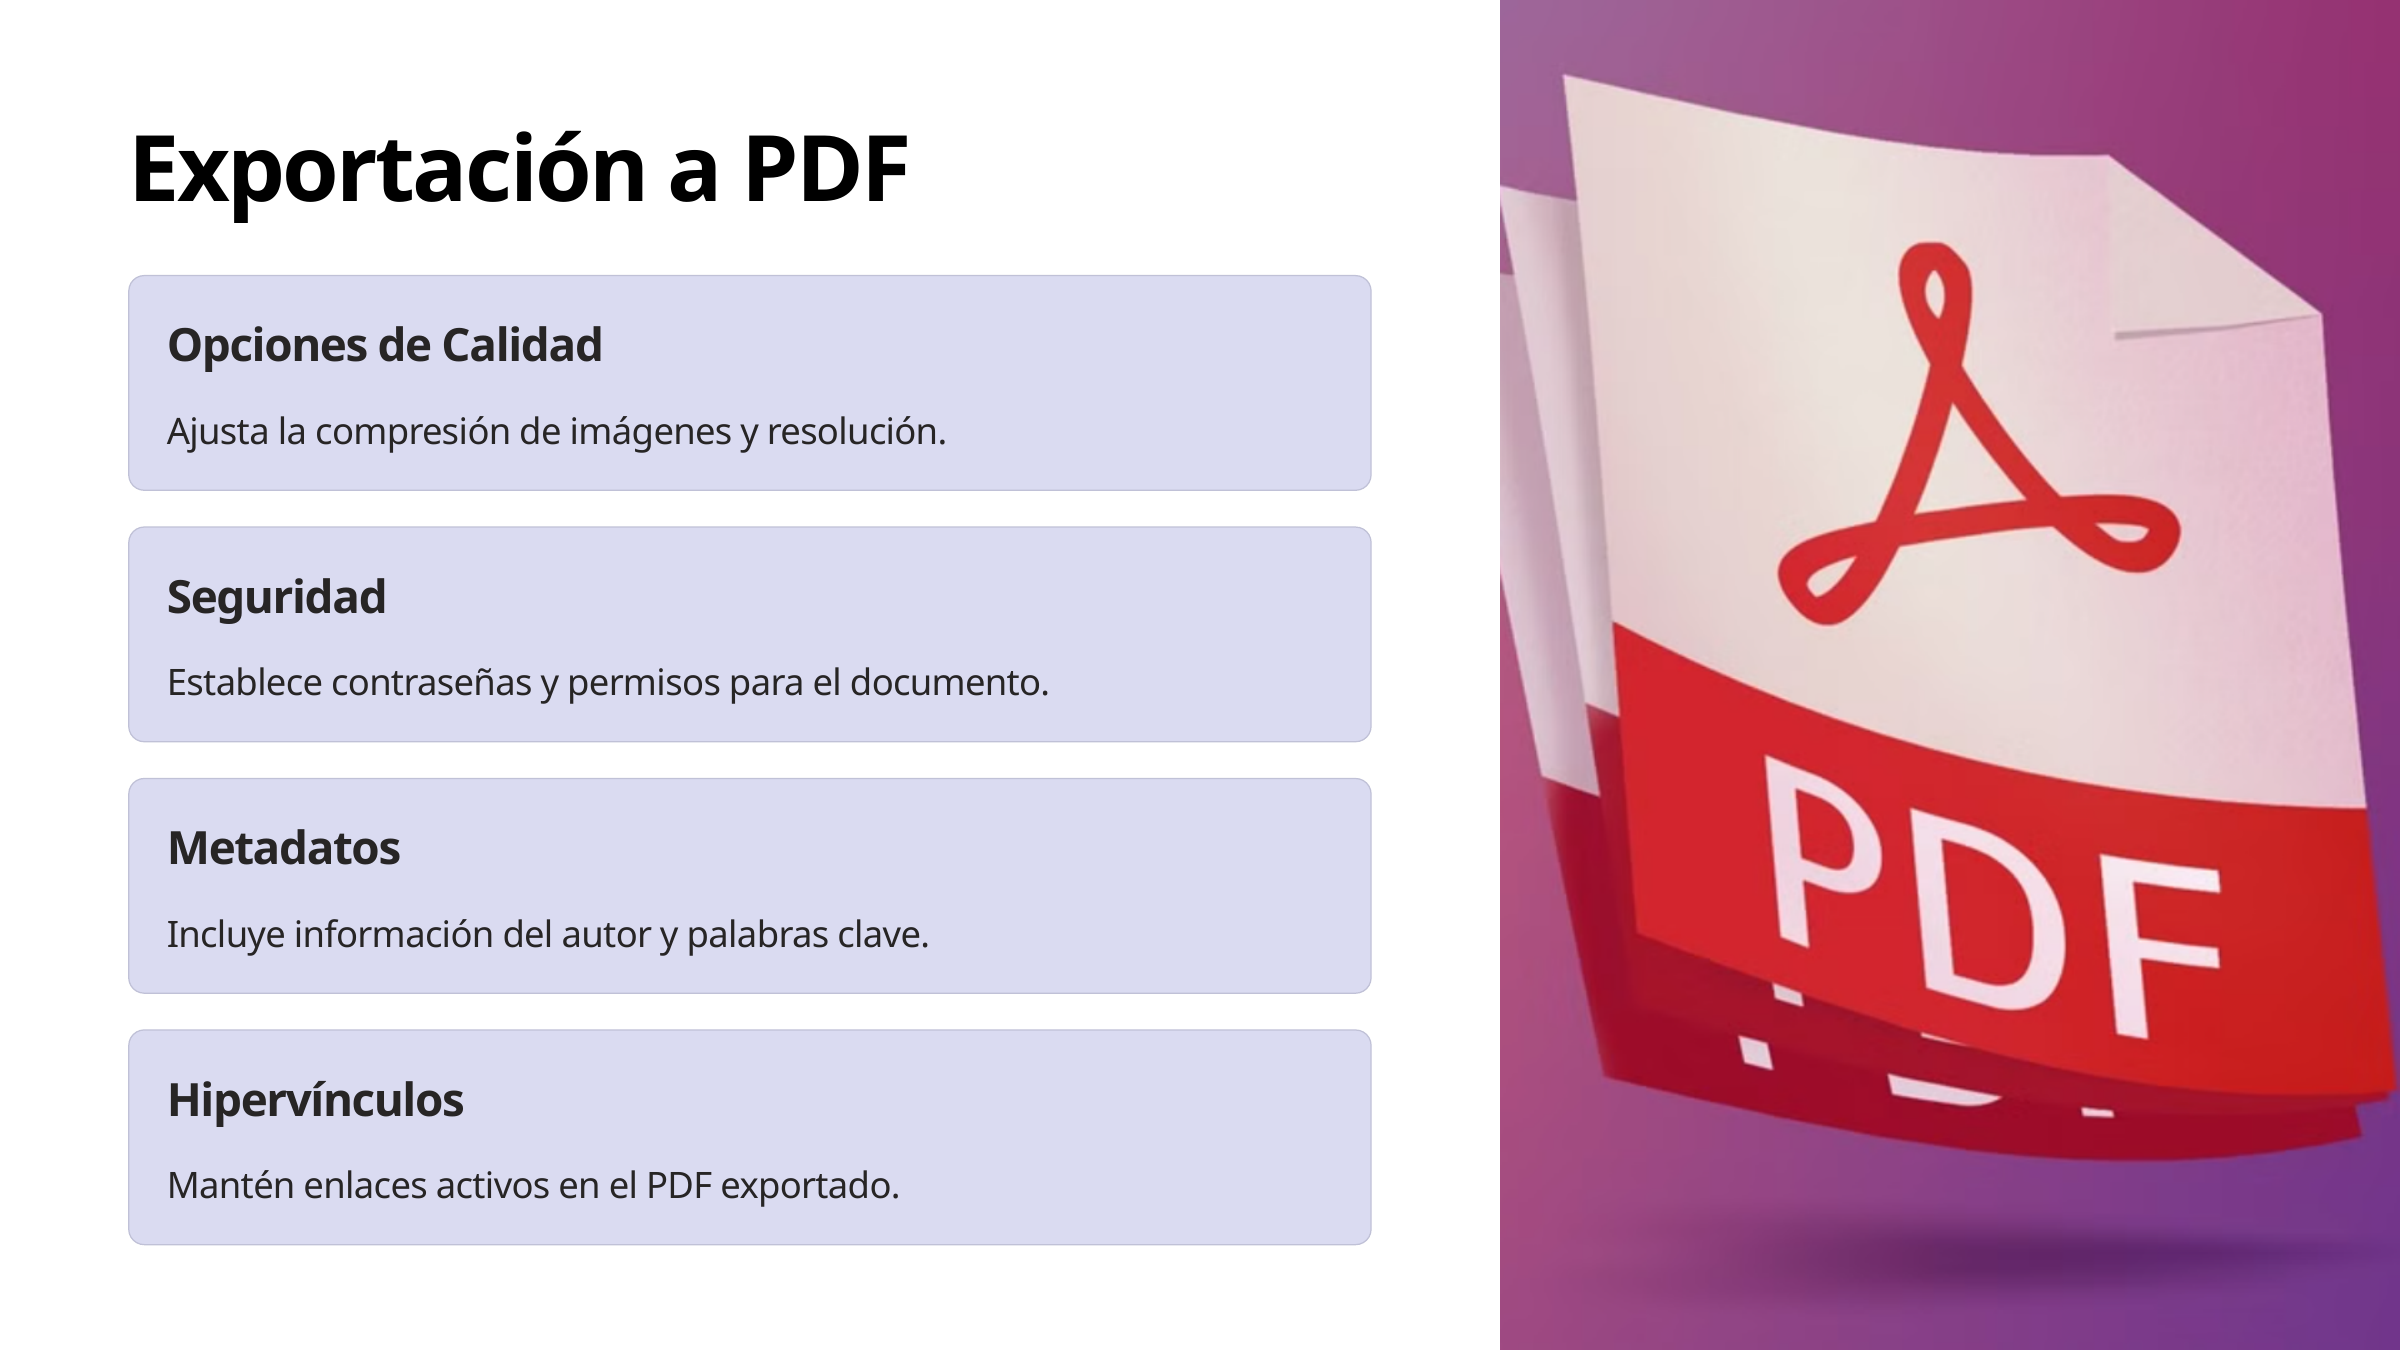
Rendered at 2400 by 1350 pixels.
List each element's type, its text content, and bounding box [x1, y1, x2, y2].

text_box Establece contraseñas y permisos para el documento. [166, 644, 1333, 704]
picture [1500, 0, 2400, 1350]
text_box Incluye información del autor y palabras clave. [166, 896, 1333, 956]
text_box Seguridad [166, 565, 628, 623]
text_box [128, 275, 1372, 491]
text_box Opciones de Calidad [166, 313, 628, 372]
text_box [128, 778, 1372, 994]
text_box [128, 527, 1372, 742]
text_box Hipervínculos [166, 1068, 628, 1126]
text_box Metadatos [166, 816, 628, 875]
text_box Ajusta la compresión de imágenes y resolución. [166, 393, 1333, 453]
text_box Mantén enlaces activos en el PDF exportado. [166, 1147, 1333, 1207]
text_box [128, 1029, 1372, 1245]
text_box Exportación a PDF [128, 105, 1050, 221]
text_box Exportación a PDF [248, 161, 267, 191]
